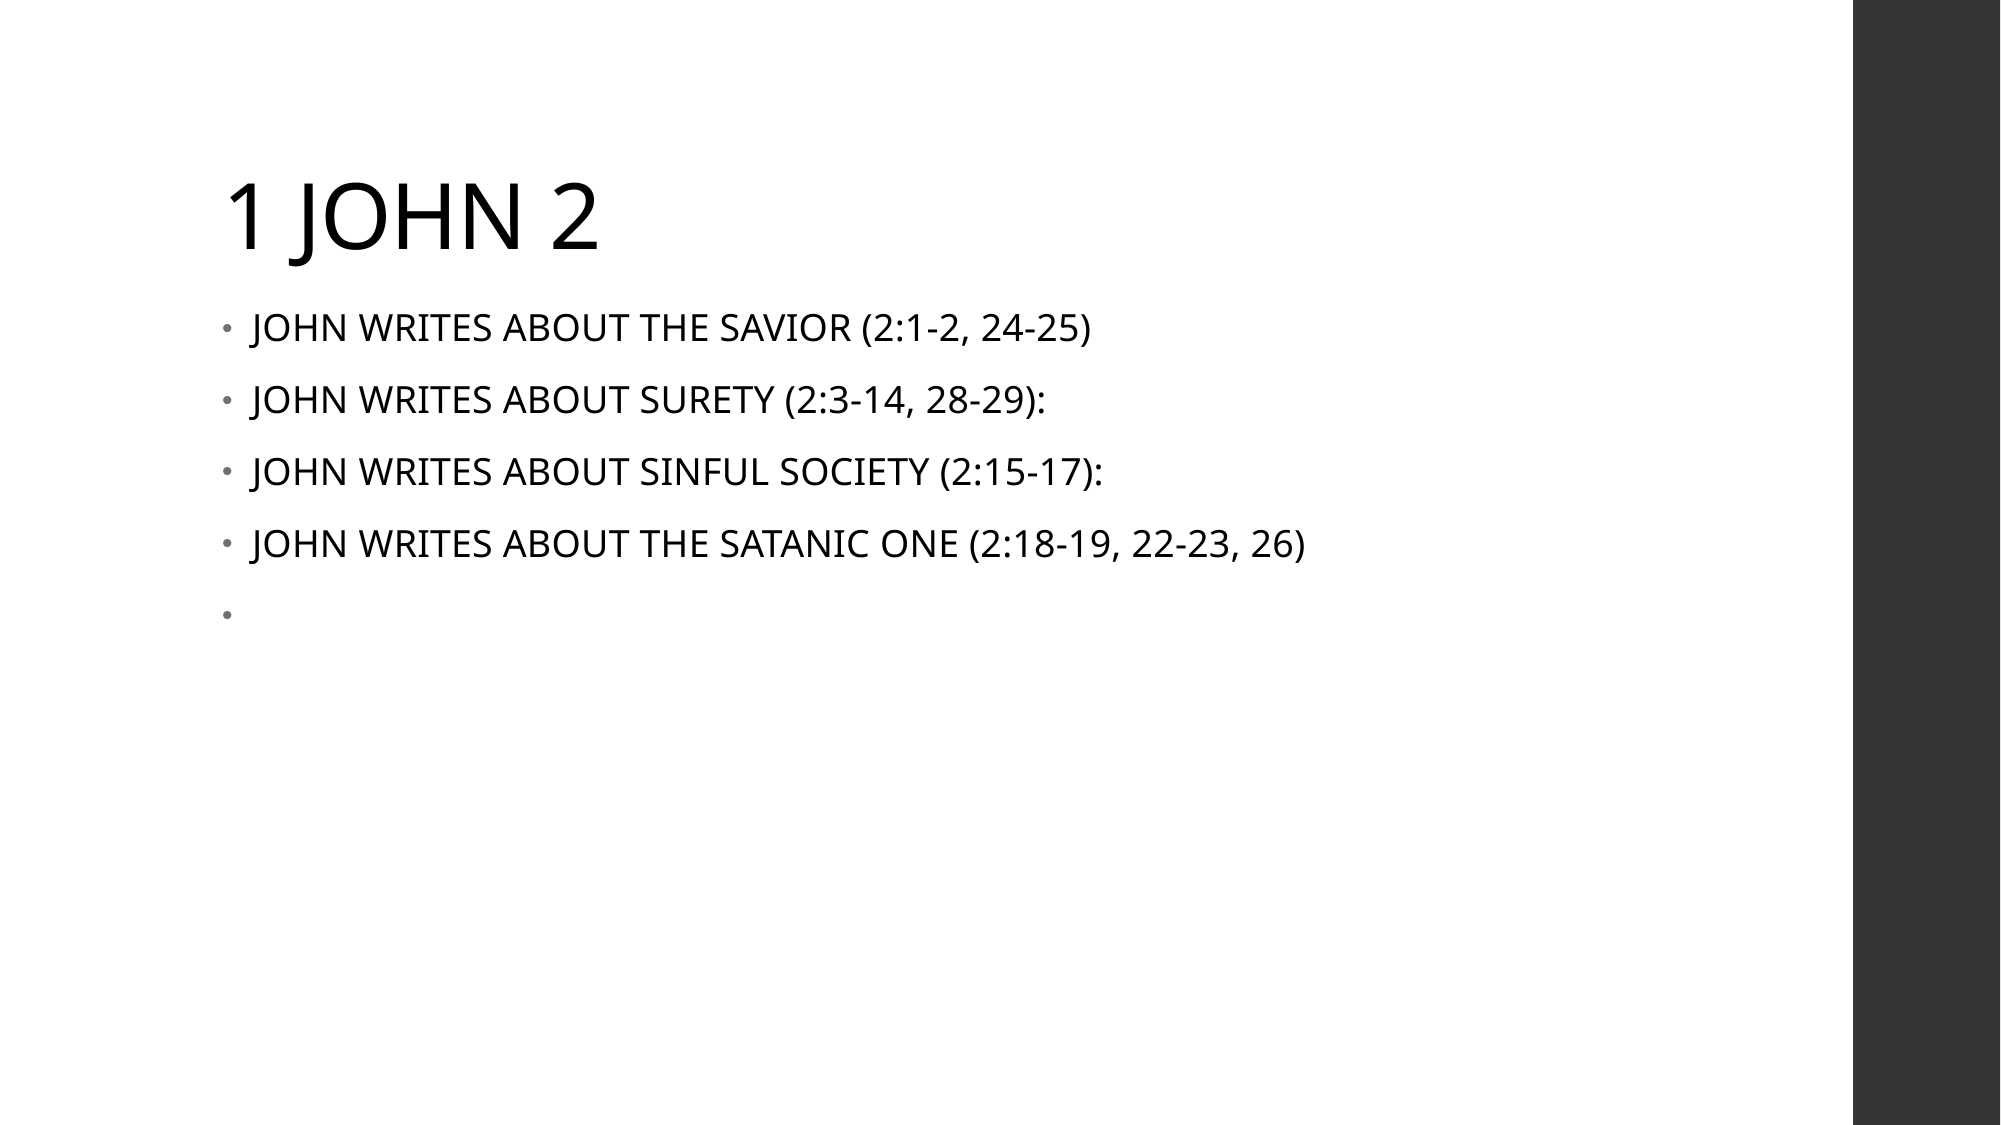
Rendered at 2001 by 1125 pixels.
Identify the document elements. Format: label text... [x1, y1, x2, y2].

list JOHN WRITES ABOUT THE SAVIOR (2:1-2, 24-25) JOHN WRITES ABOUT SURETY (2:3-14, 28-29): JOHN WRITES ABOUT SINFUL SOCIETY (2:15-17): JOHN WRITES ABOUT THE SATANIC ONE (2:18-19, 22-23, 26) [206, 299, 1617, 1014]
title 1 JOHN 2 [206, 60, 1797, 278]
